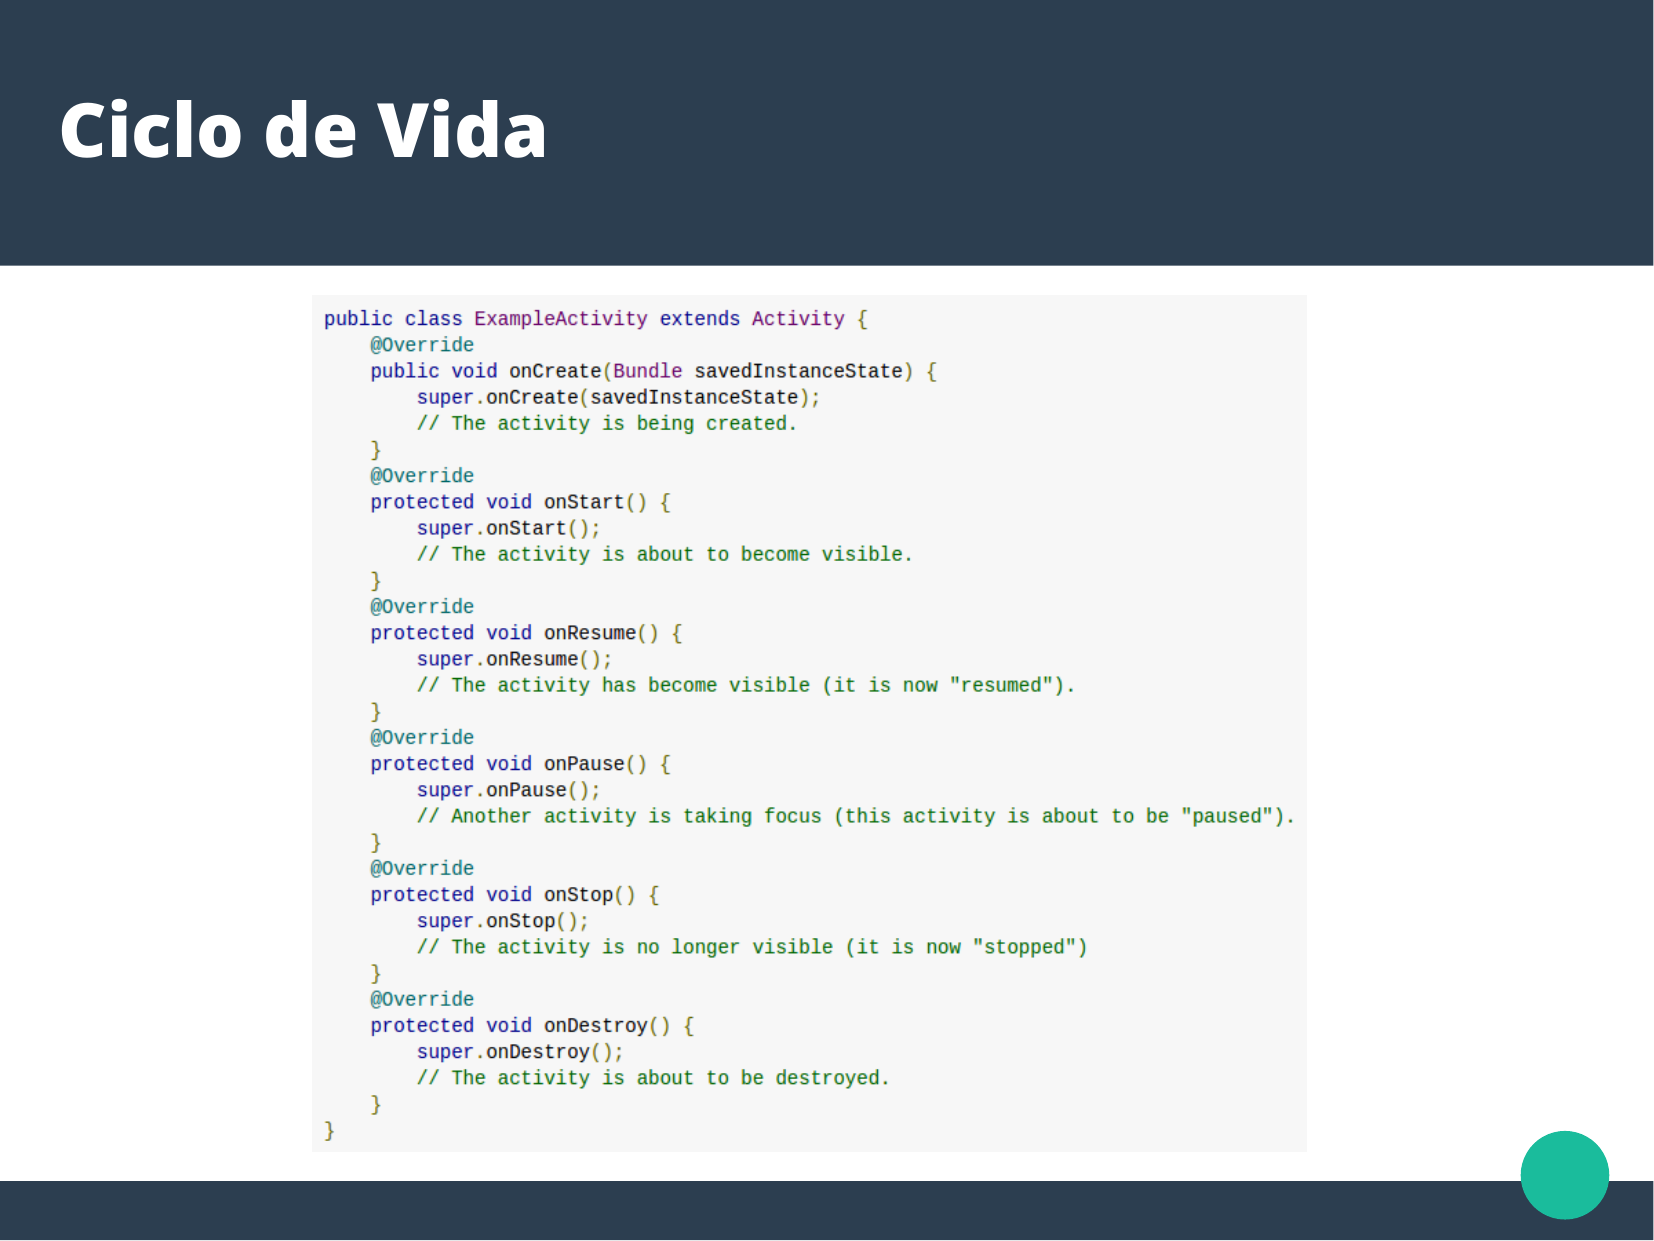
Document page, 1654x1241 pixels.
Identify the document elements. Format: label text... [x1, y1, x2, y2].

picture [312, 295, 1307, 1152]
title Ciclo de Vida [59, 49, 1595, 207]
